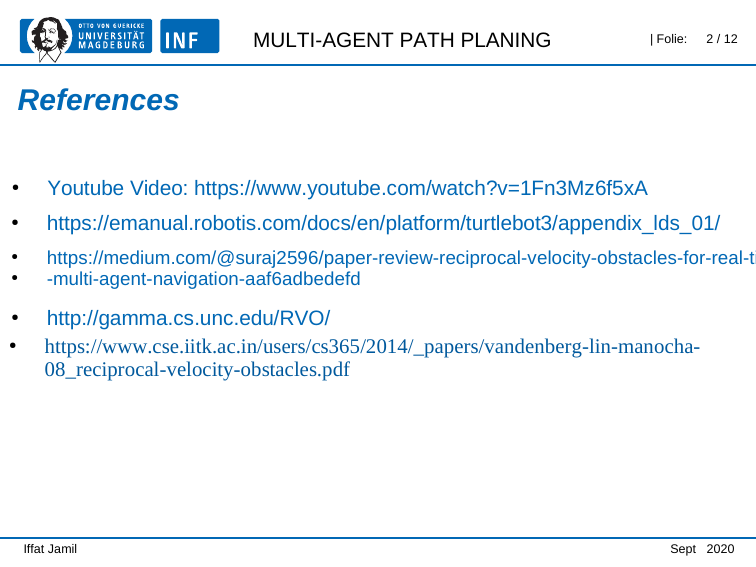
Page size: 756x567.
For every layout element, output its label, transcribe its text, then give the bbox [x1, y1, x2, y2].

text_box [0, 0, 756, 64]
text_box 2 / 12 [706, 32, 738, 47]
text_box References [17, 83, 193, 117]
text_box Youtube Video: https://www.youtube.com/watch?v=1Fn3Mz6f5xA [11, 176, 686, 211]
text_box http://gamma.cs.unc.edu/RVO/ [11, 306, 685, 334]
text_box Sept [649, 542, 697, 557]
text_box | Folie: [650, 32, 688, 47]
text_box 2020 [706, 542, 735, 557]
text_box [0, 539, 756, 567]
text_box https://medium.com/@suraj2596/paper-review-reciprocal-velocity-obstacles-for-real-time -multi-agent-navigation-aaf6adbedefd [11, 247, 756, 290]
text_box [0, 66, 756, 537]
text_box Iffat Jamil [20, 542, 86, 557]
text_box https://www.cse.iitk.ac.in/users/cs365/2014/_papers/vandenberg-lin-manocha-08_reciprocal-velocity-obstacles.pdf [9, 334, 744, 383]
text_box MULTI-AGENT PATH PLANING [253, 29, 552, 53]
text_box https://emanual.robotis.com/docs/en/platform/turtlebot3/appendix_lds_01/ [11, 211, 756, 246]
